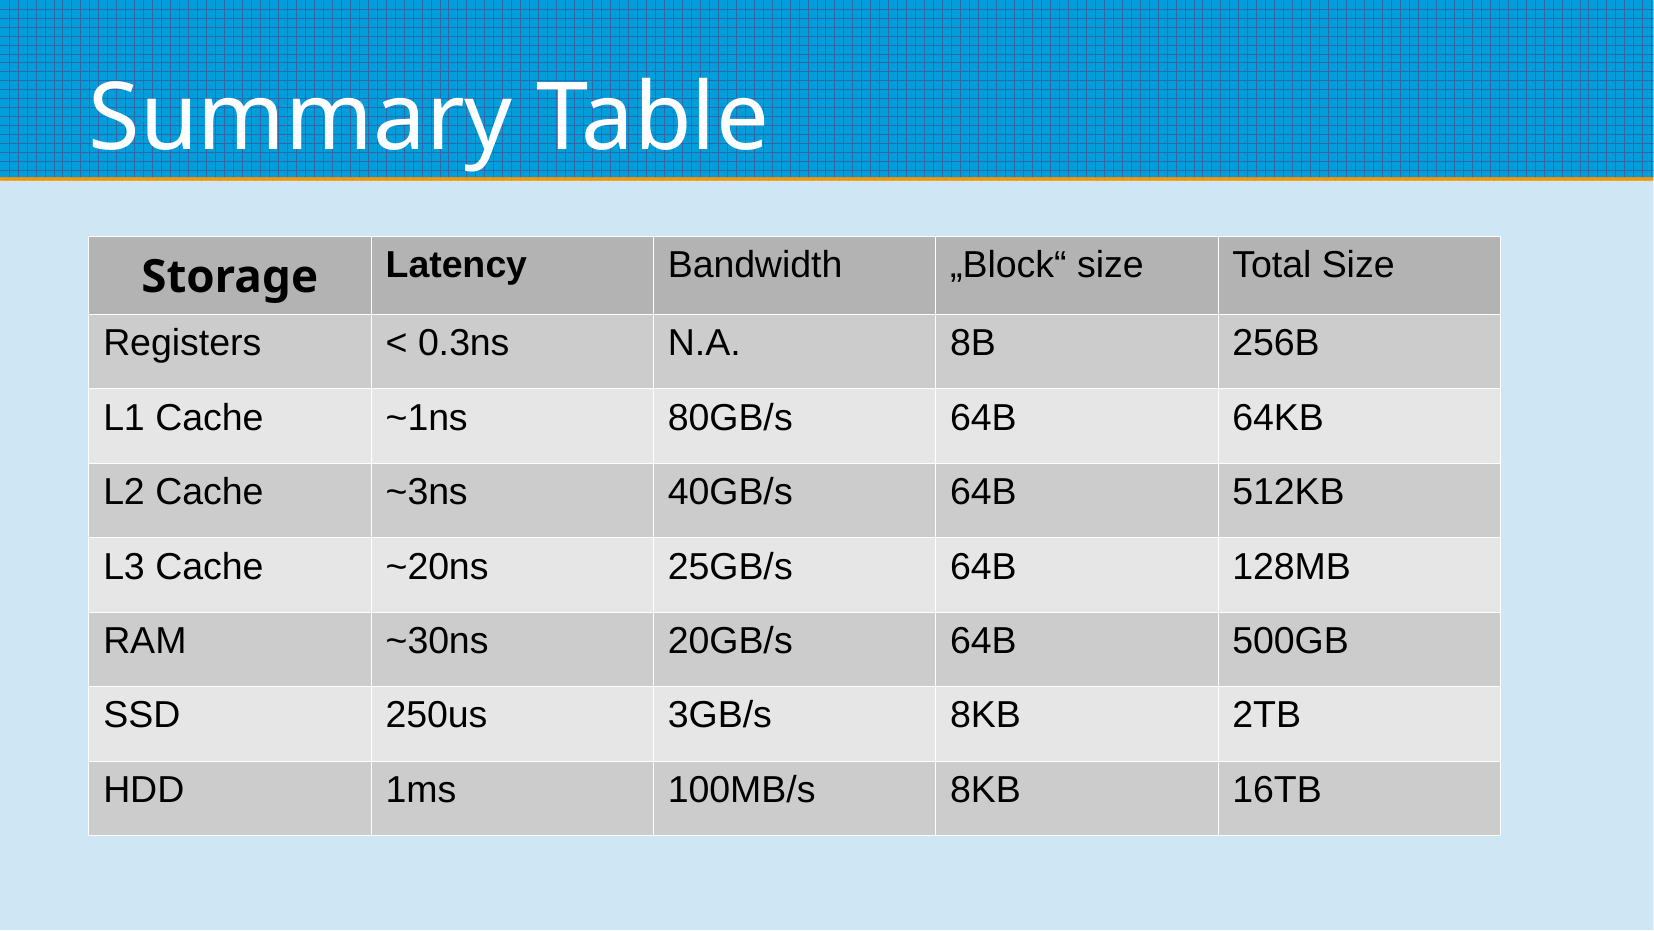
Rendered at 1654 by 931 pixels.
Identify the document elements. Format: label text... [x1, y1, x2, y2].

table_cell 1ms [372, 762, 653, 835]
table_header Latency [372, 237, 653, 314]
table_cell 20GB/s [654, 613, 935, 686]
table_cell L2 Cache [89, 464, 371, 537]
title Summary Table [88, 14, 1565, 178]
table_cell 512KB [1219, 464, 1500, 537]
table_cell 64B [936, 389, 1218, 463]
table_cell 500GB [1219, 613, 1500, 686]
table_cell 128MB [1219, 538, 1500, 612]
table_header Storage [89, 237, 371, 314]
table_cell ~1ns [372, 389, 653, 463]
table_cell 256B [1219, 315, 1500, 388]
table_cell 2TB [1219, 687, 1500, 761]
table_cell 80GB/s [654, 389, 935, 463]
table_cell SSD [89, 687, 371, 761]
table_cell Registers [89, 315, 371, 388]
table_cell L3 Cache [89, 538, 371, 612]
table_cell 16TB [1219, 762, 1500, 835]
table_cell 8KB [936, 687, 1218, 761]
table_cell RAM [89, 613, 371, 686]
table_cell 3GB/s [654, 687, 935, 761]
table_cell 250us [372, 687, 653, 761]
table_cell ~3ns [372, 464, 653, 537]
table_cell 8B [936, 315, 1218, 388]
table_cell 8KB [936, 762, 1218, 835]
table_cell ~30ns [372, 613, 653, 686]
table_cell 40GB/s [654, 464, 935, 537]
table_cell 25GB/s [654, 538, 935, 612]
table_cell < 0.3ns [372, 315, 653, 388]
table_header Bandwidth [654, 237, 935, 314]
table_cell ~20ns [372, 538, 653, 612]
table_cell 64KB [1219, 389, 1500, 463]
table_cell L1 Cache [89, 389, 371, 463]
table_cell 64B [936, 464, 1218, 537]
table_cell 100MB/s [654, 762, 935, 835]
table_cell N.A. [654, 315, 935, 388]
table_header „Block“ size [936, 237, 1218, 314]
table_cell 64B [936, 538, 1218, 612]
table_cell HDD [89, 762, 371, 835]
table_header Total Size [1219, 237, 1500, 314]
table_cell 64B [936, 613, 1218, 686]
